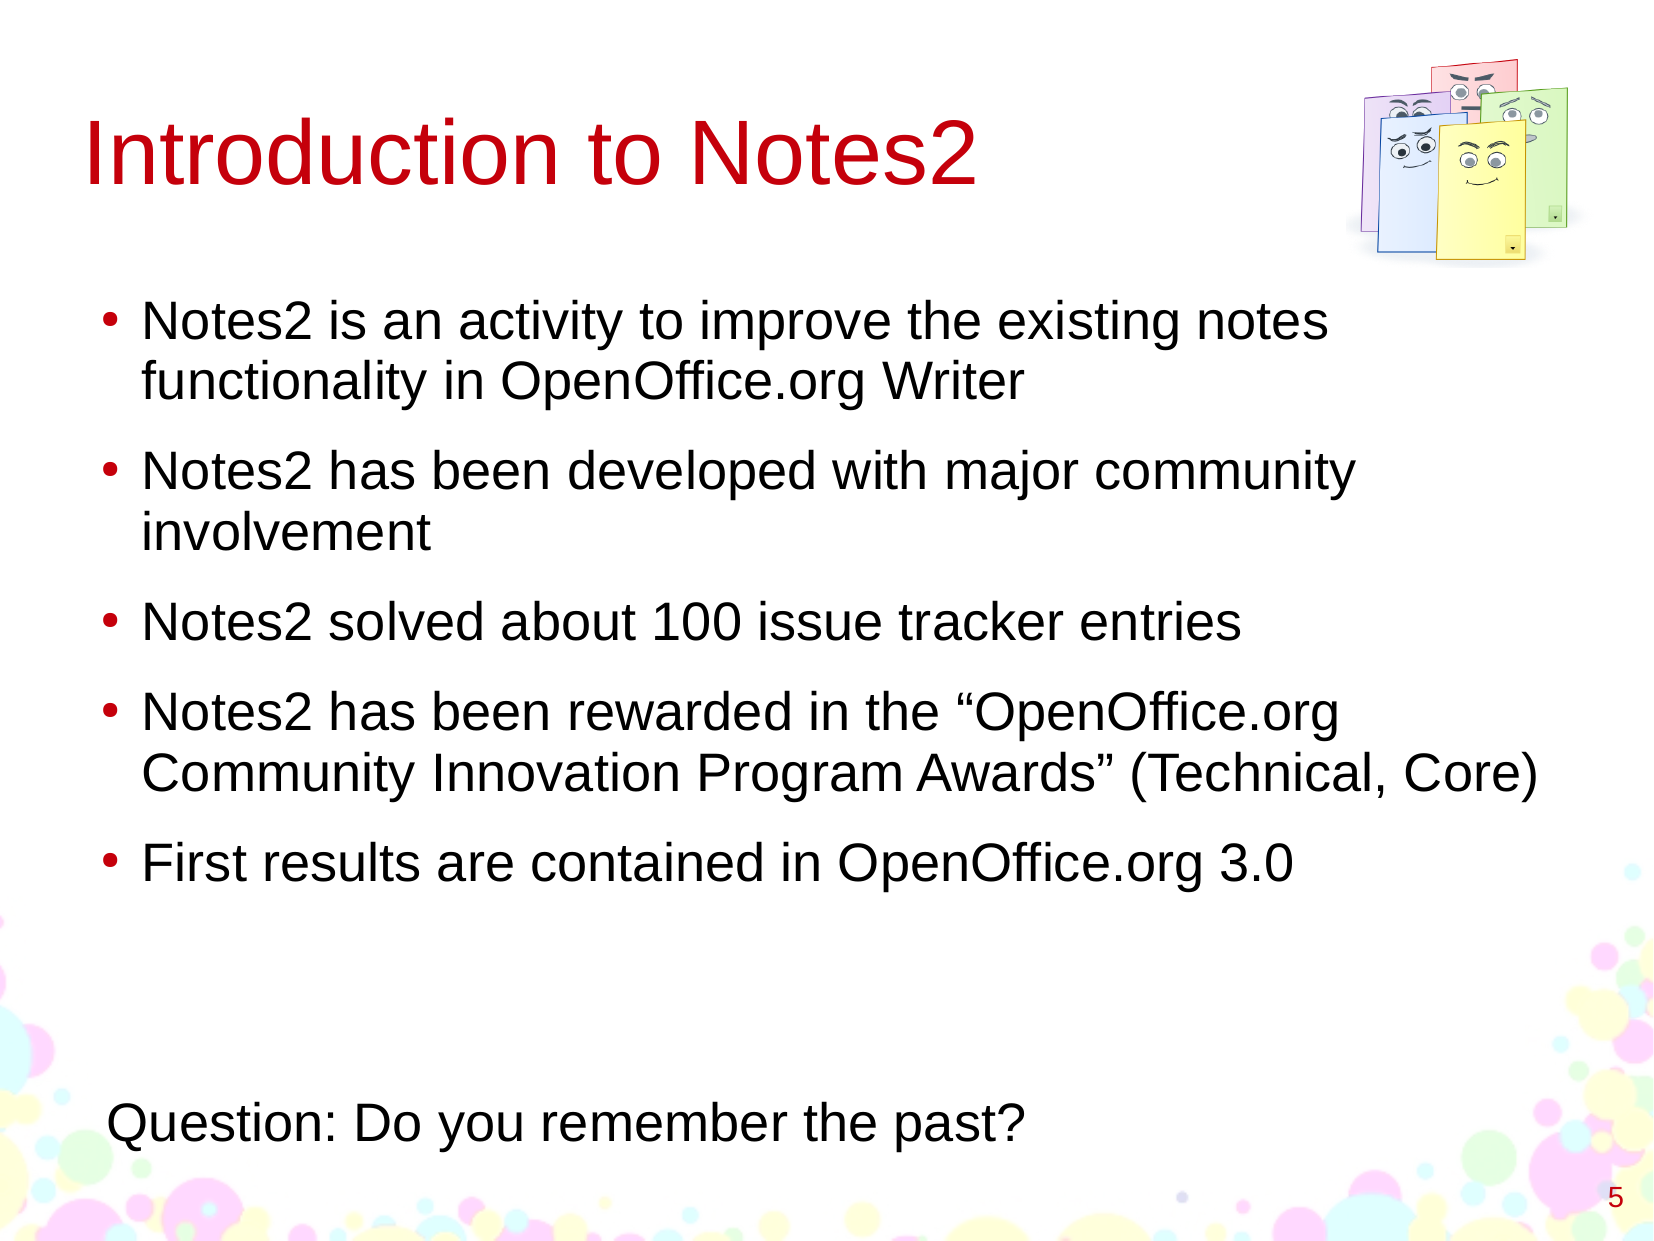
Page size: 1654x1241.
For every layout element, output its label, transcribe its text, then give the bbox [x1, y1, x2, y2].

picture [1346, 59, 1595, 268]
title Introduction to Notes2 [82, 49, 1258, 257]
list Question: Do you remember the past? [88, 1092, 1578, 1182]
list Notes2 is an activity to improve the existing notes functionality in OpenOffice.org Writer Notes2 has been developed with major community involvement Notes2 solved about 100 issue tracker entries Notes2 has been rewarded in the “OpenOffice.org Community Innovation Program Awards” (Technical, Core) First results are contained in OpenOffice.org 3.0 [88, 290, 1577, 1004]
